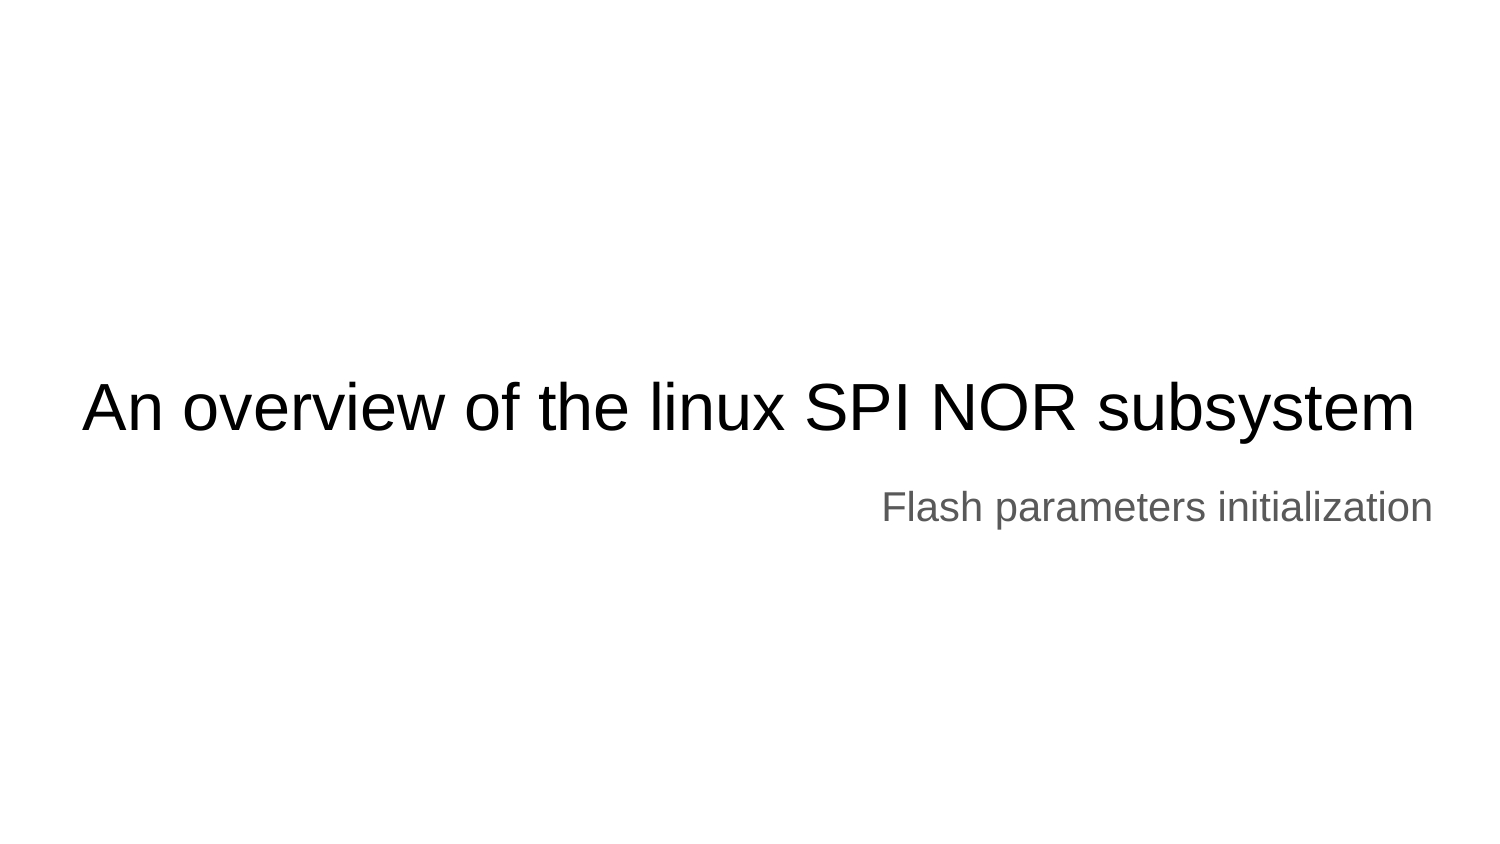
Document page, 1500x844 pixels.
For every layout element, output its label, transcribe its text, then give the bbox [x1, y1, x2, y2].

subtitle Flash parameters initialization [51, 464, 1449, 595]
title An overview of the linux SPI NOR subsystem [51, 122, 1449, 459]
